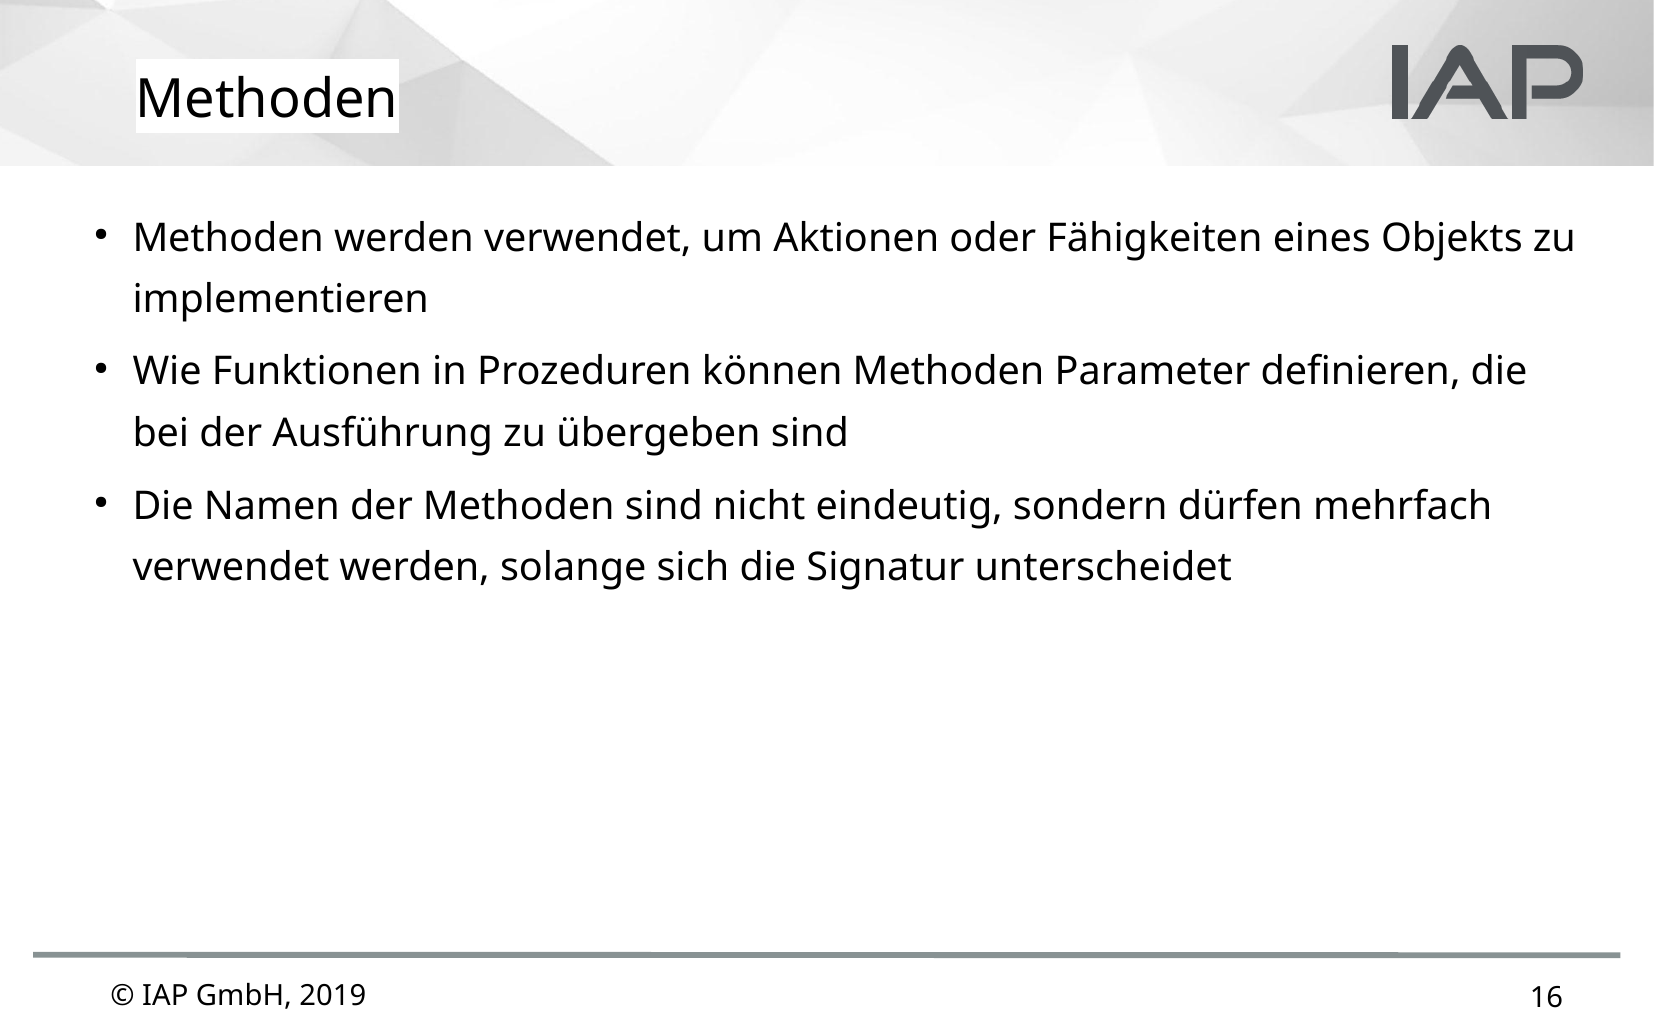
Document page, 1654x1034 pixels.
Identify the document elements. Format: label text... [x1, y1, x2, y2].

list Methoden werden verwendet, um Aktionen oder Fähigkeiten eines Objekts zu implementieren Wie Funktionen in Prozeduren können Methoden Parameter definieren, die bei der Ausführung zu übergeben sind Die Namen der Methoden sind nicht eindeutig, sondern dürfen mehrfach verwendet werden, solange sich die Signatur unterscheidet [76, 200, 1589, 922]
title Methoden [135, 41, 1264, 152]
picture [0, 0, 1654, 166]
